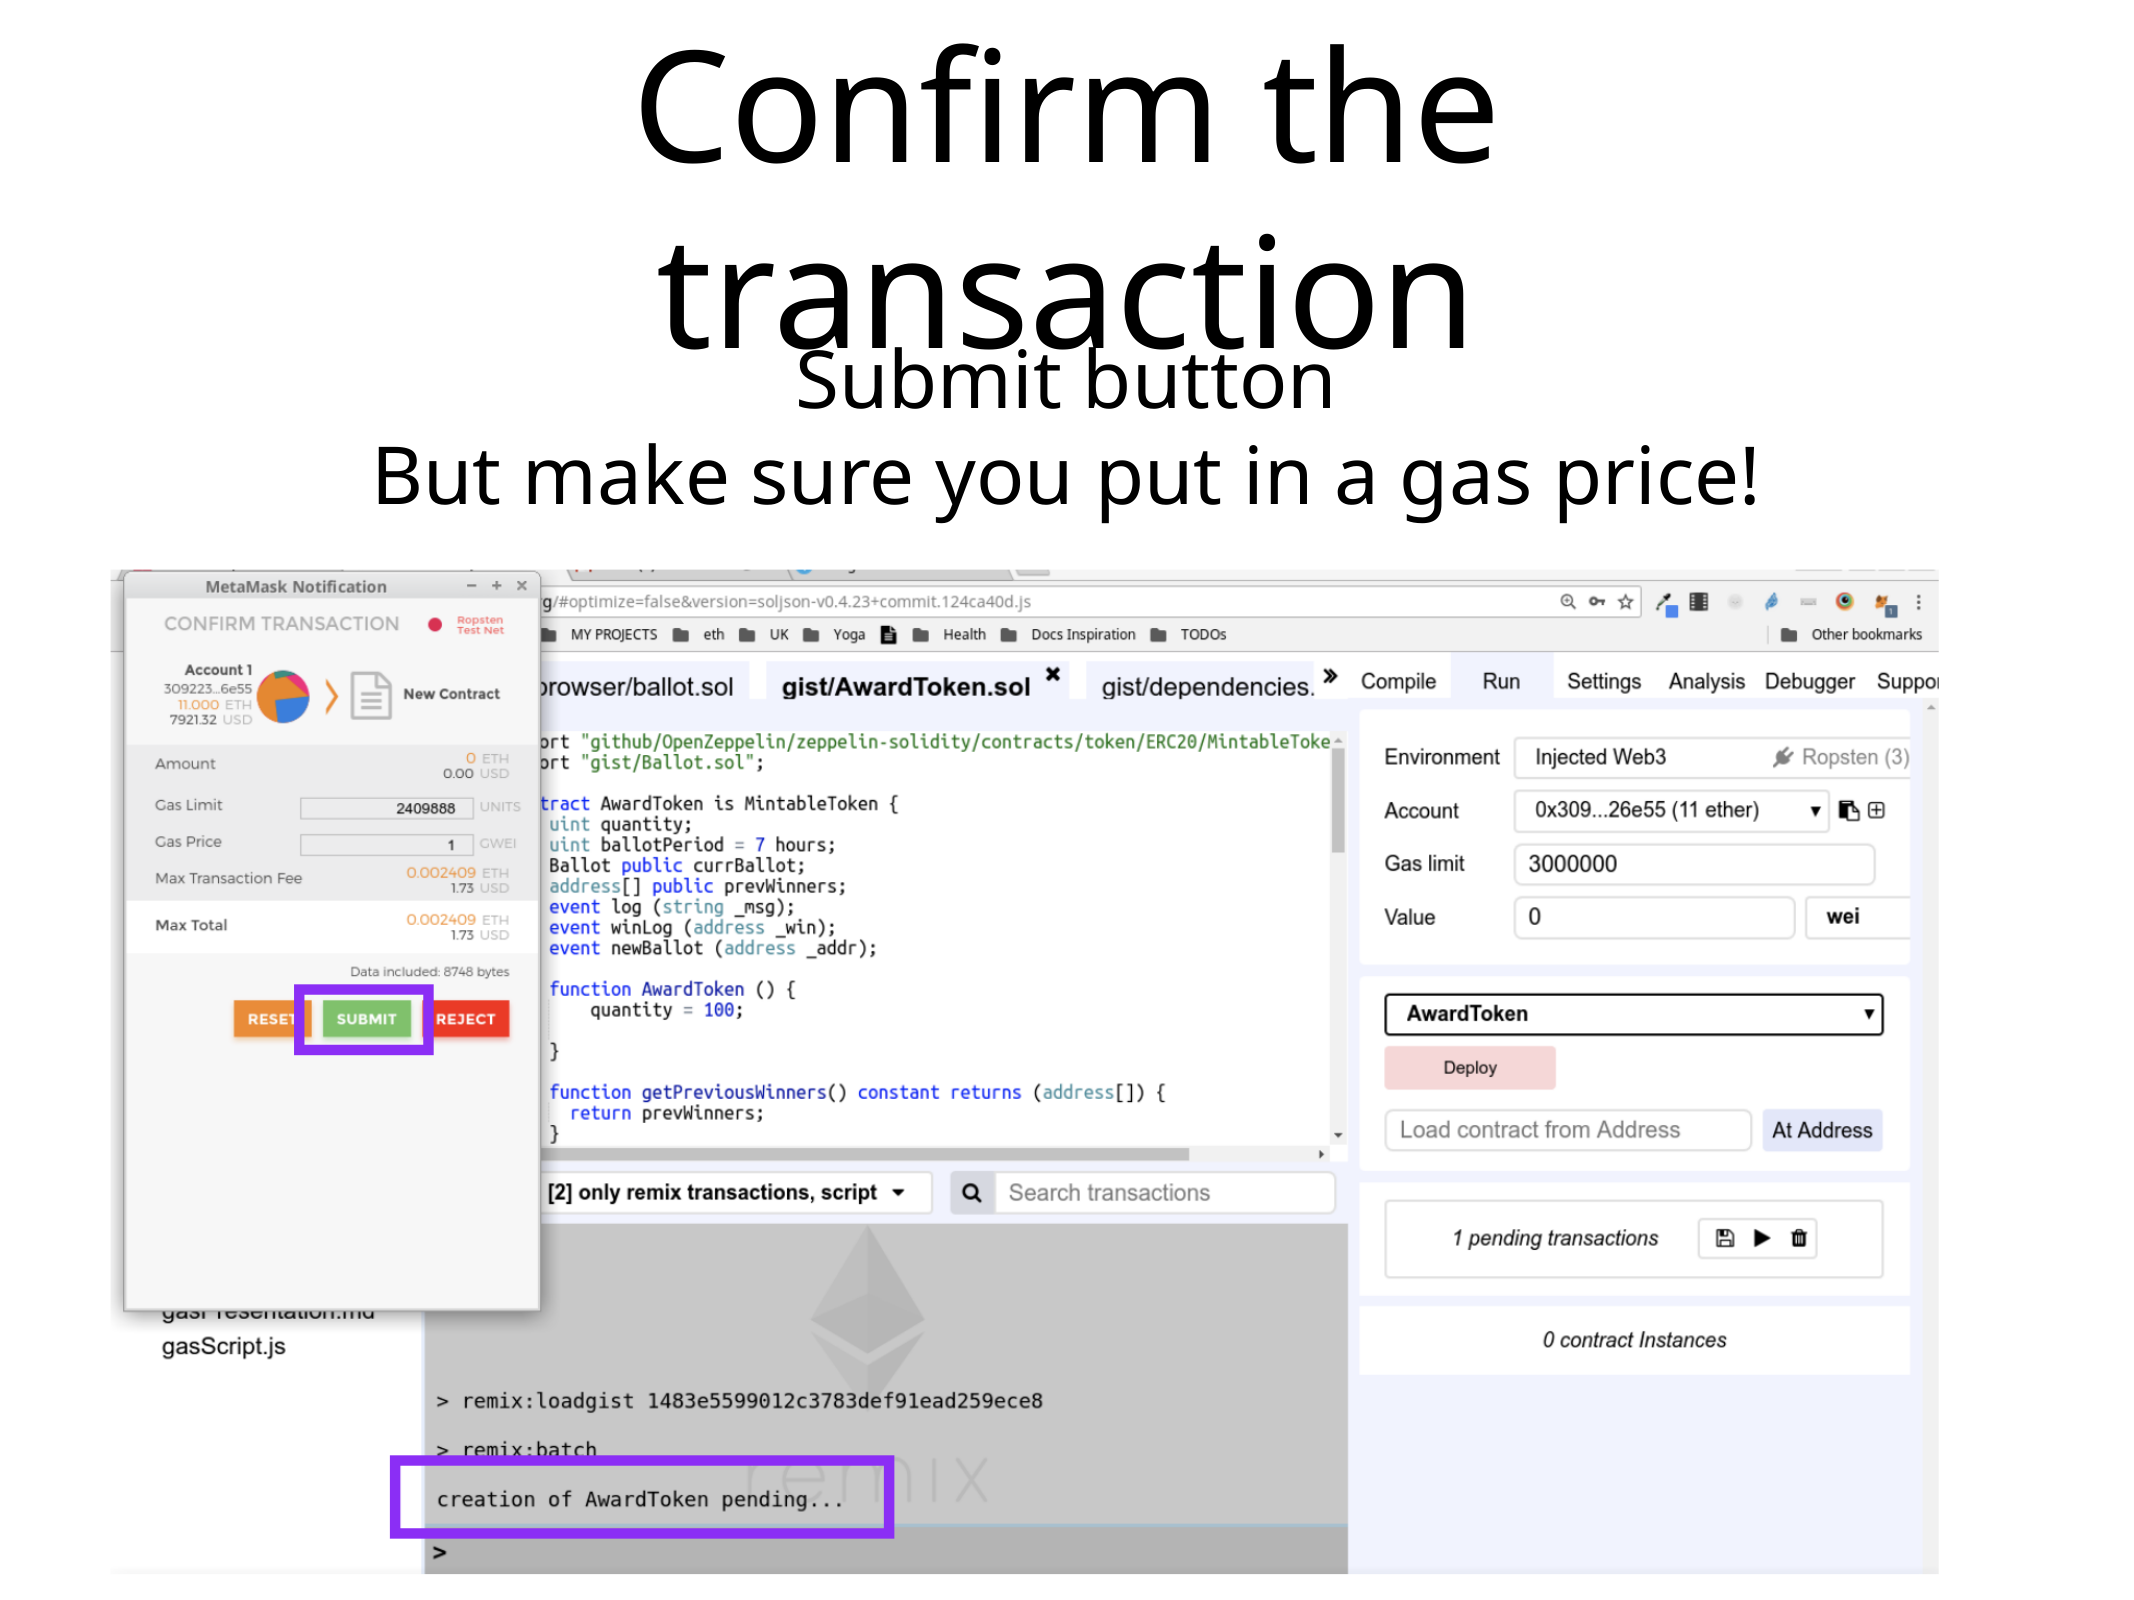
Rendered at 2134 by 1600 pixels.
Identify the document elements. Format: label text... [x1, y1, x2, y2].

title Confirm the transaction [208, 0, 1925, 211]
picture [71, 529, 1970, 1600]
subtitle Submit button But make sure you put in a gas price! ( when dependencies.js is the active file ) [208, 320, 1925, 529]
